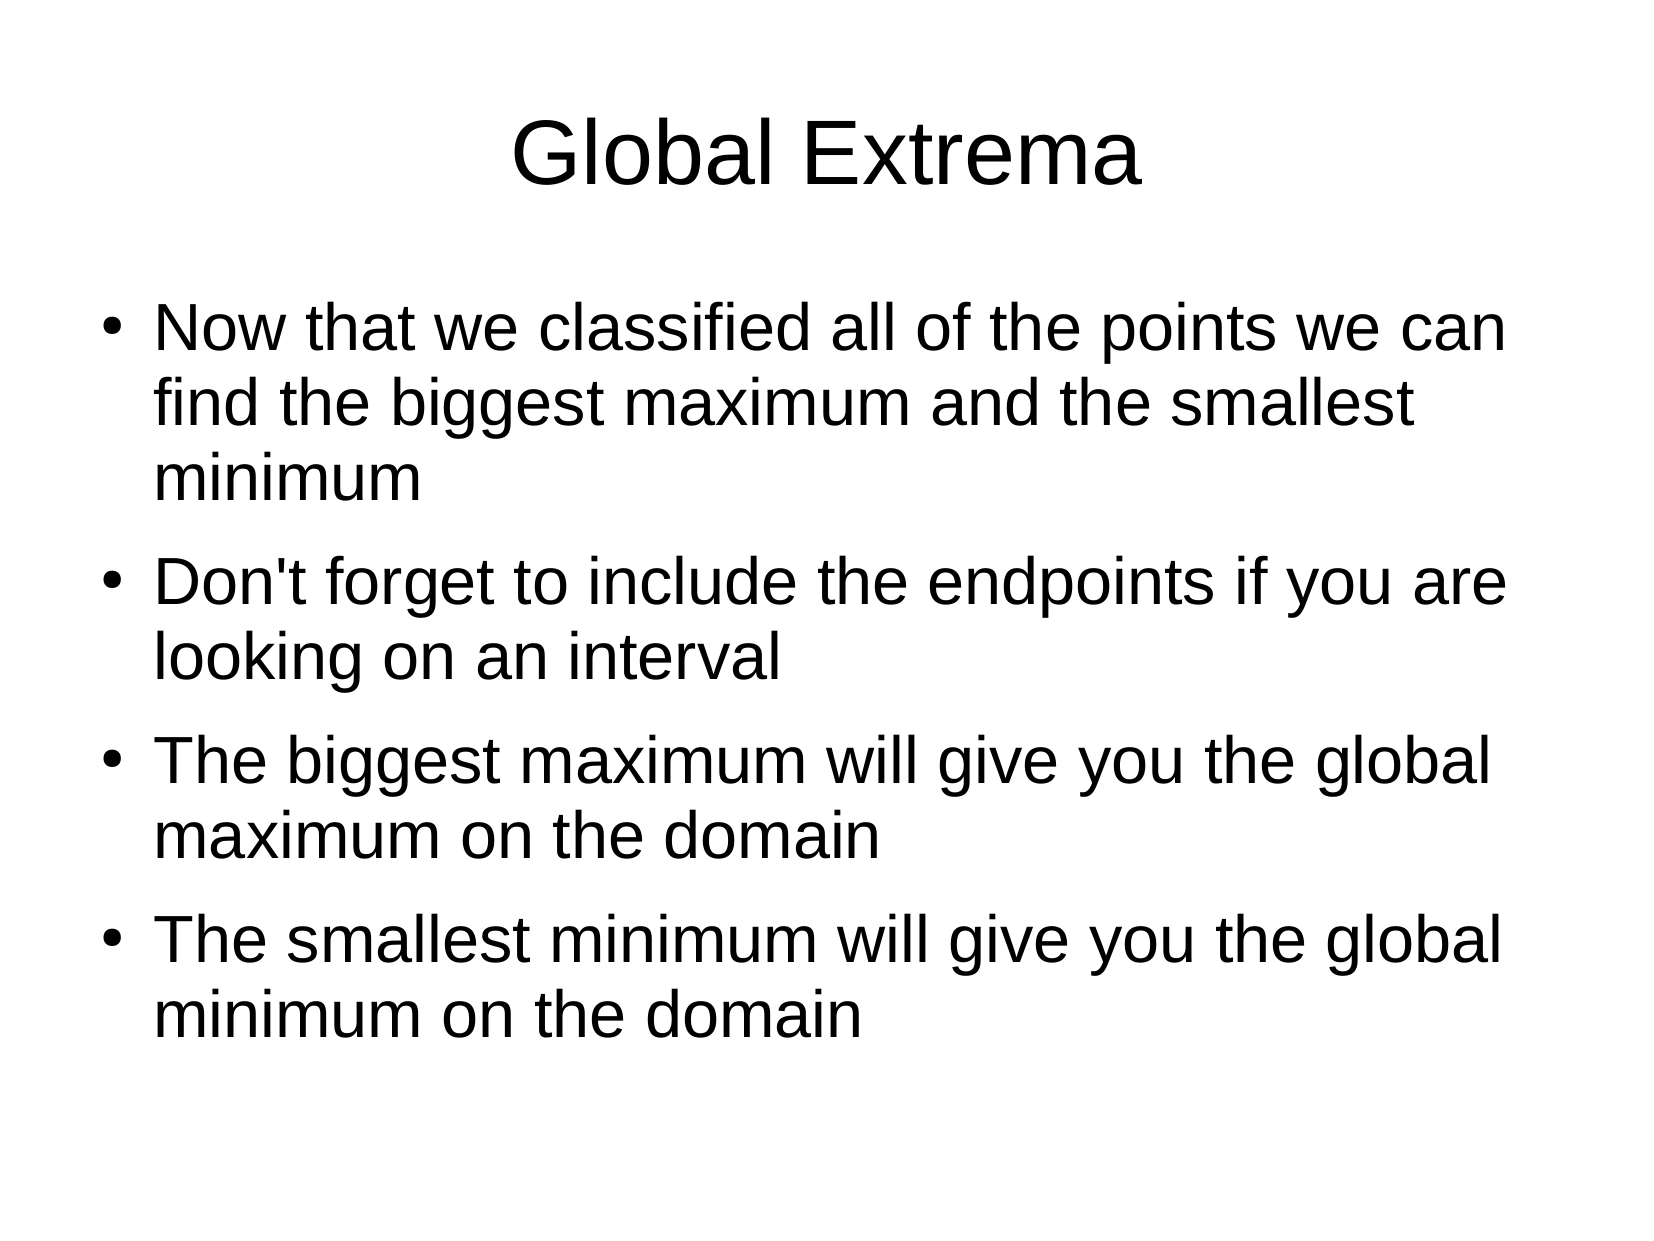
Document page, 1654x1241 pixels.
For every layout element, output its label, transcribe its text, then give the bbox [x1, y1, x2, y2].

list Now that we classified all of the points we can find the biggest maximum and the smallest minimum Don't forget to include the endpoints if you are looking on an interval The biggest maximum will give you the global maximum on the domain The smallest minimum will give you the global minimum on the domain [82, 290, 1571, 1109]
title Global Extrema [82, 49, 1571, 257]
